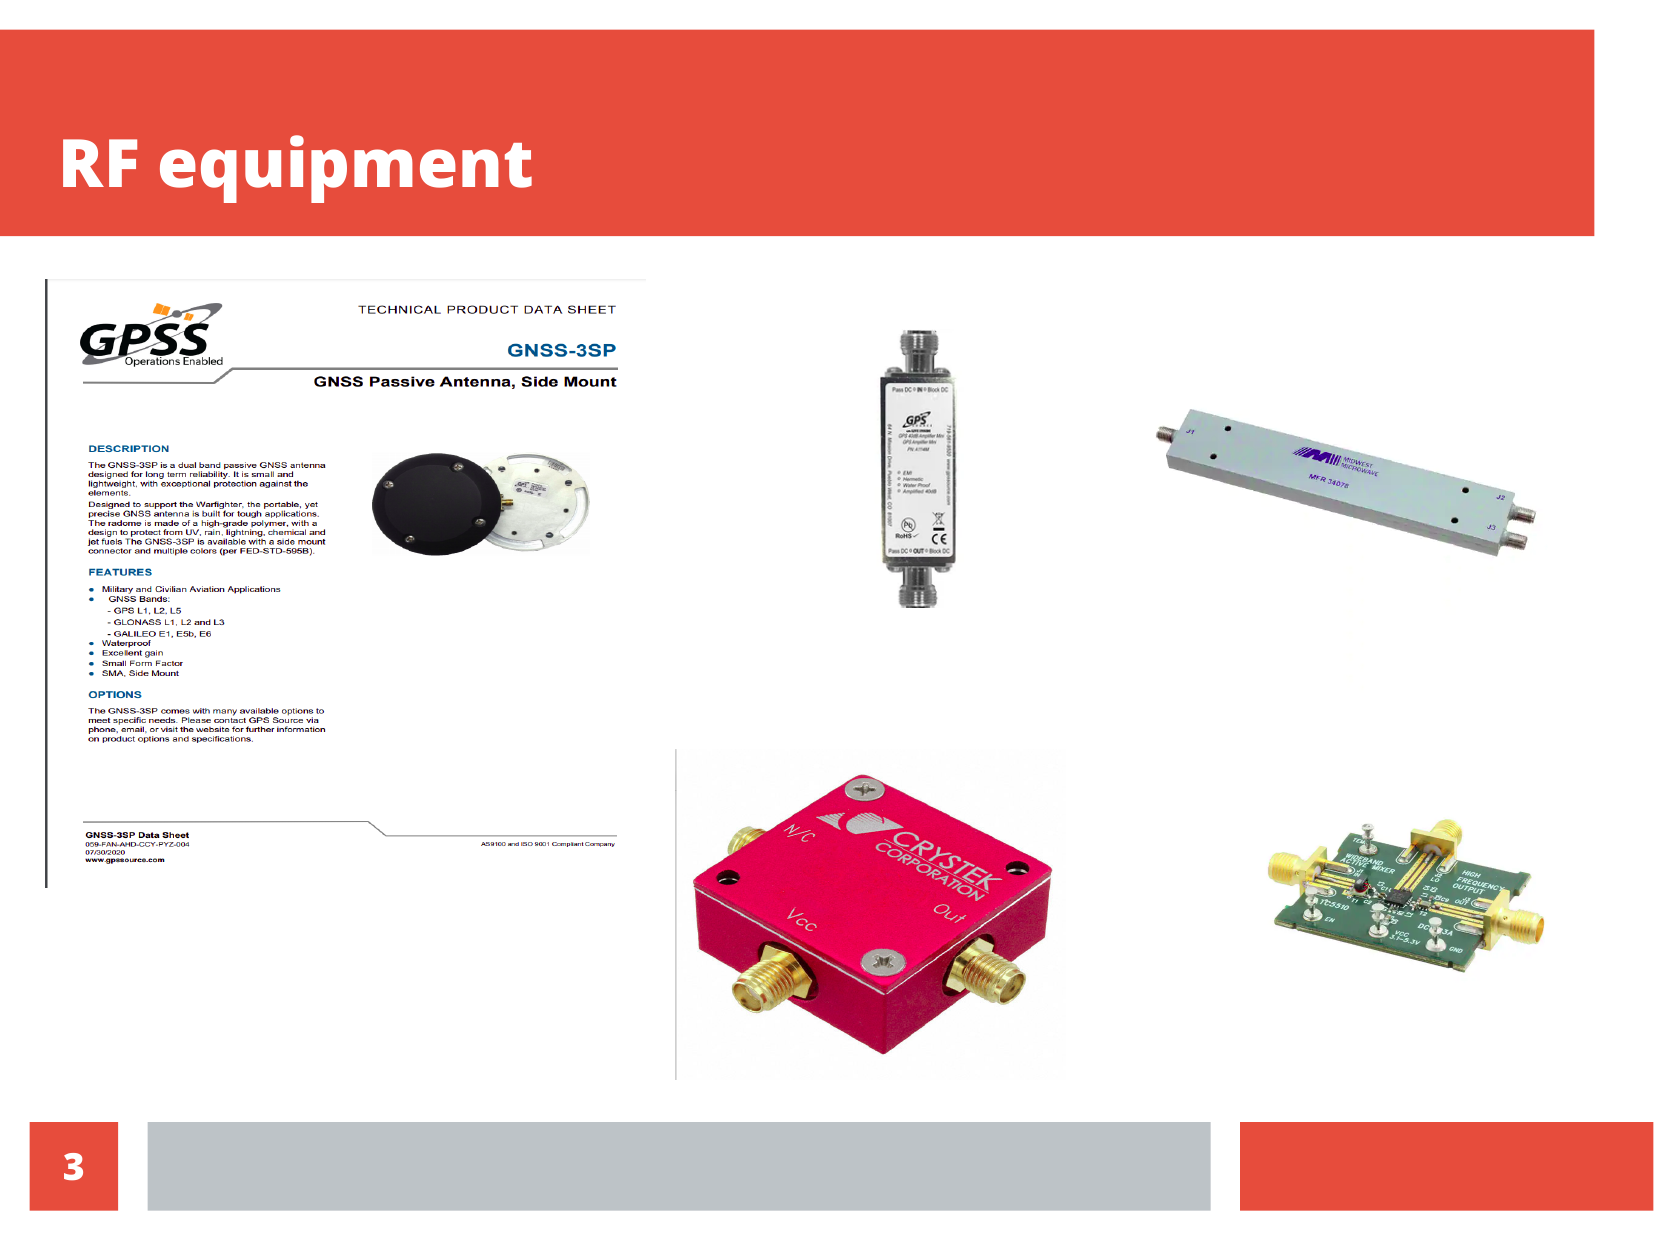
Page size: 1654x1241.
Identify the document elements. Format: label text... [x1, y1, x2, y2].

picture [1252, 734, 1561, 1049]
picture [675, 269, 1561, 695]
title RF equipment [59, 59, 1595, 207]
picture [675, 749, 1066, 1081]
picture [45, 279, 646, 888]
